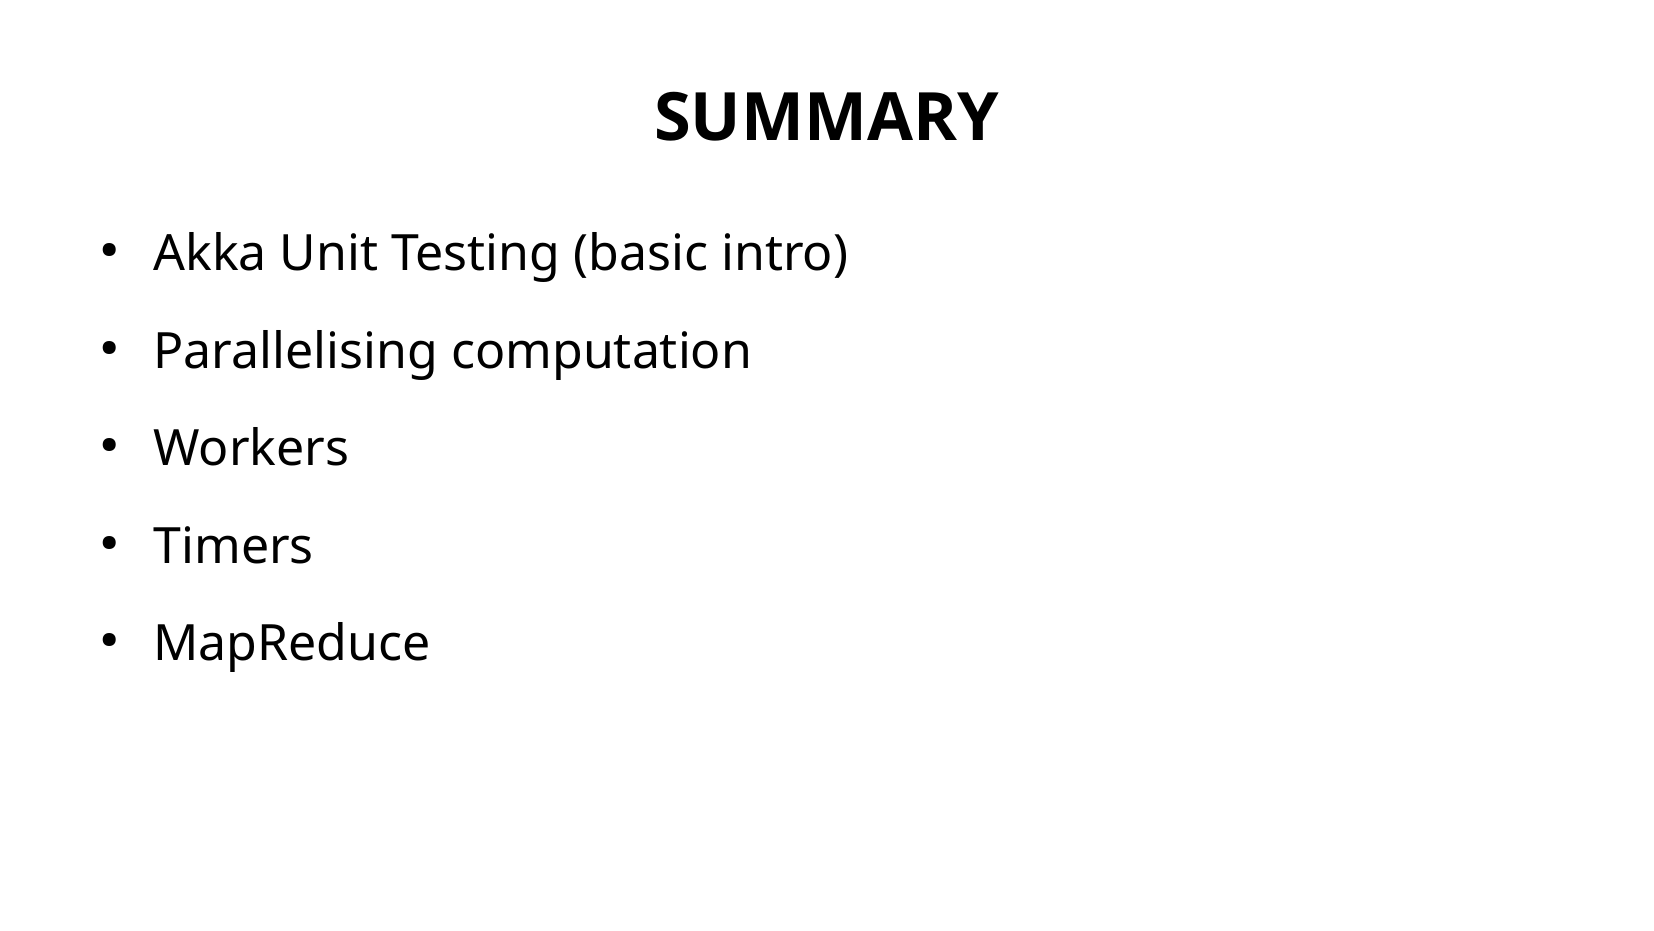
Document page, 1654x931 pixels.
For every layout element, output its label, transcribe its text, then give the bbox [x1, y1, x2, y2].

title SUMMARY [82, 36, 1571, 193]
list Akka Unit Testing (basic intro) Parallelising computation Workers Timers MapReduce [82, 217, 1571, 757]
